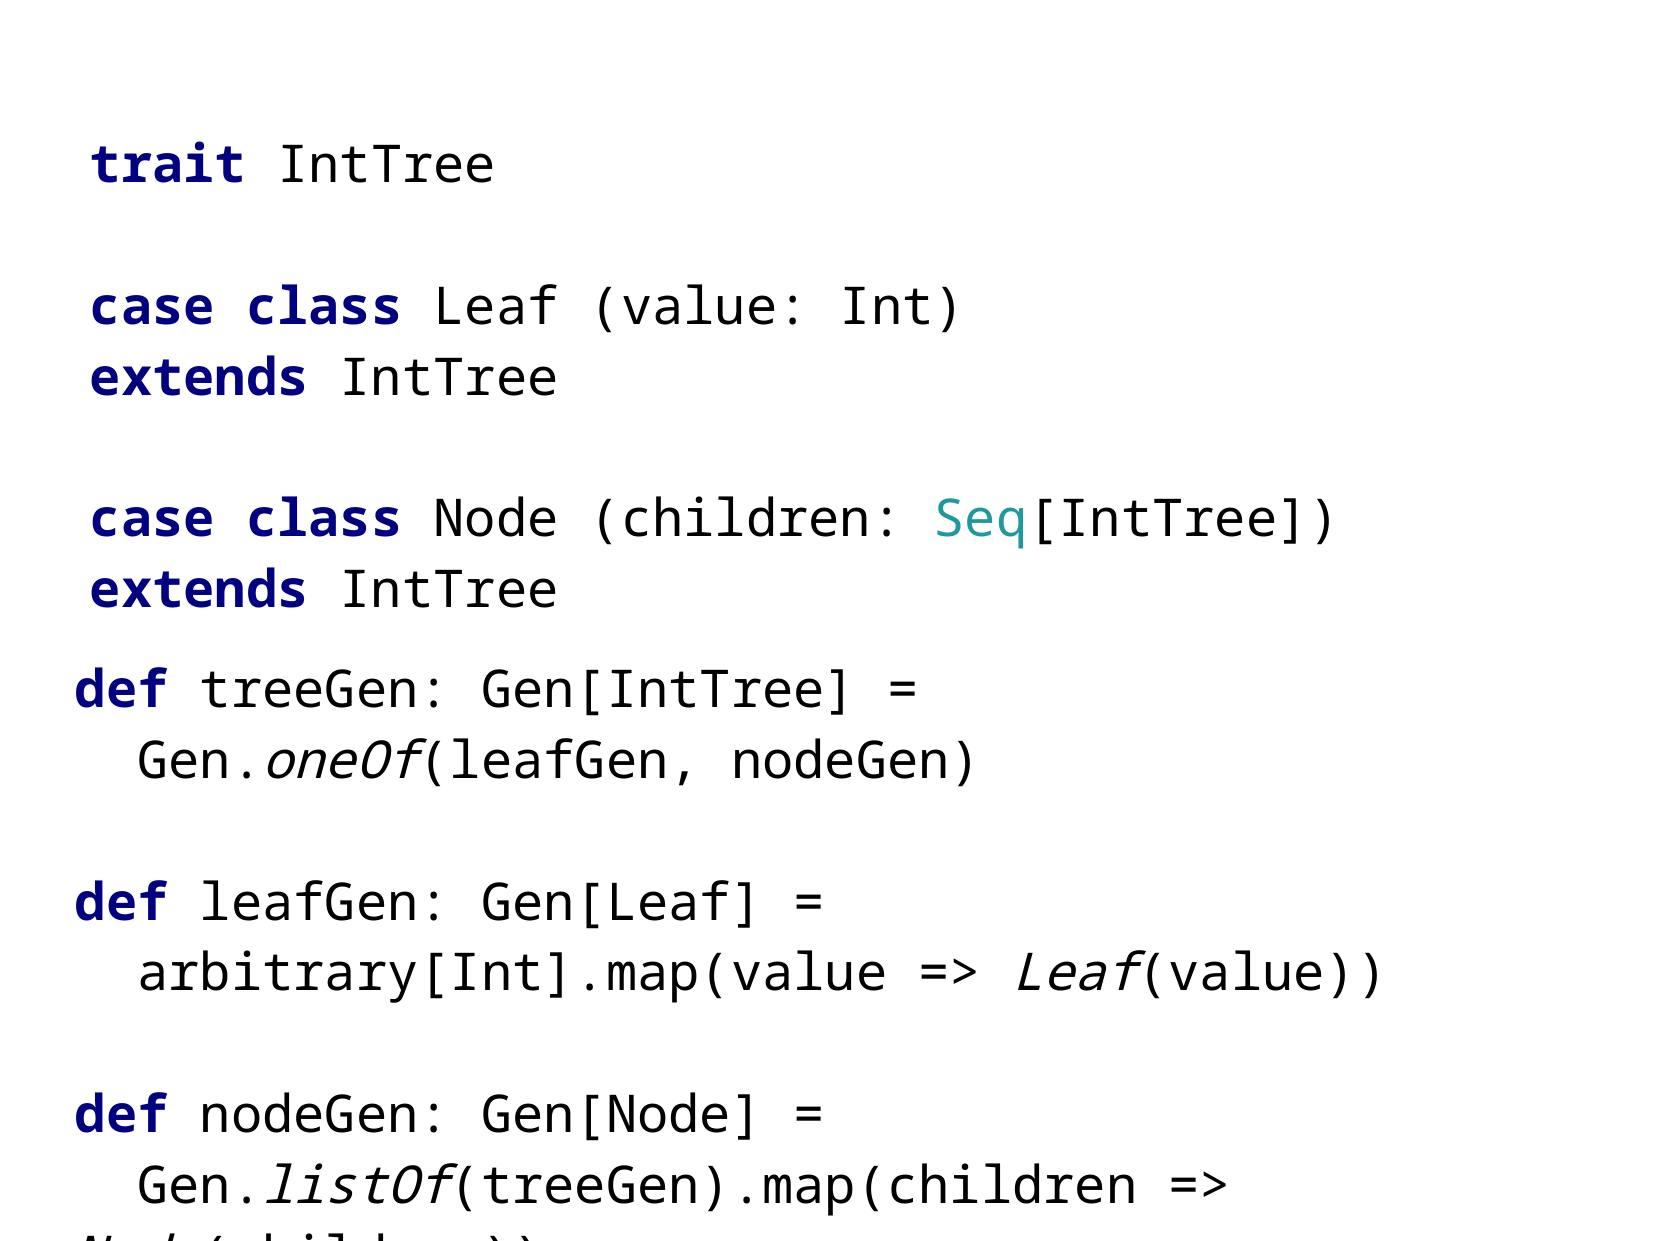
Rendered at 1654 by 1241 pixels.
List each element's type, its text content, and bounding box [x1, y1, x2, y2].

text_box trait IntTree case class Leaf (value: Int) extends IntTree case class Node (children: Seq[IntTree]) extends IntTree [75, 120, 1531, 631]
text_box def treeGen: Gen[IntTree] = Gen.oneOf(leafGen, nodeGen) def leafGen: Gen[Leaf] = arbitrary[Int].map(value => Leaf(value)) def nodeGen: Gen[Node] = Gen.listOf(treeGen).map(children => Node(children)) [60, 645, 1621, 1186]
